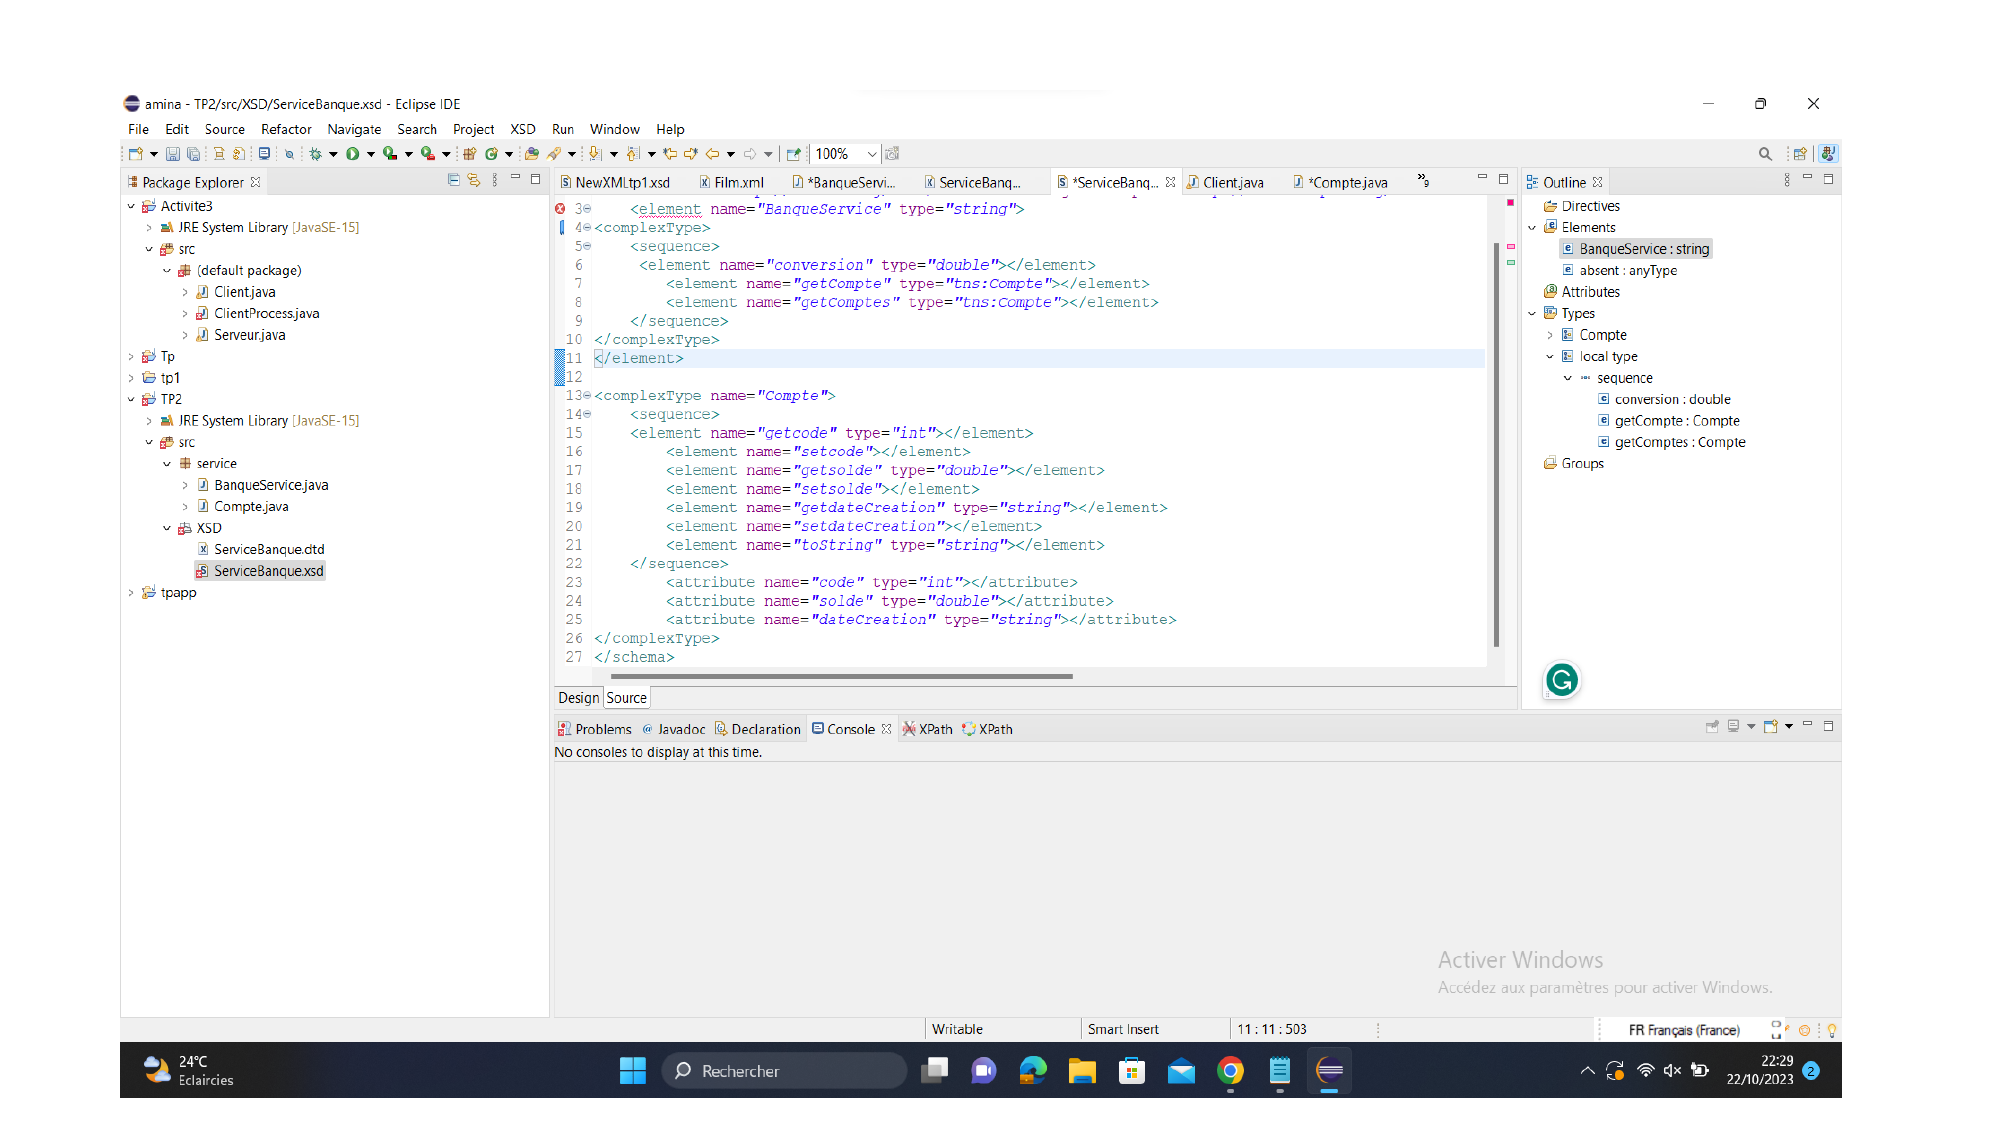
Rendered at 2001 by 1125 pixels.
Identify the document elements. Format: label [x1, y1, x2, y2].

picture [120, 90, 1842, 1098]
